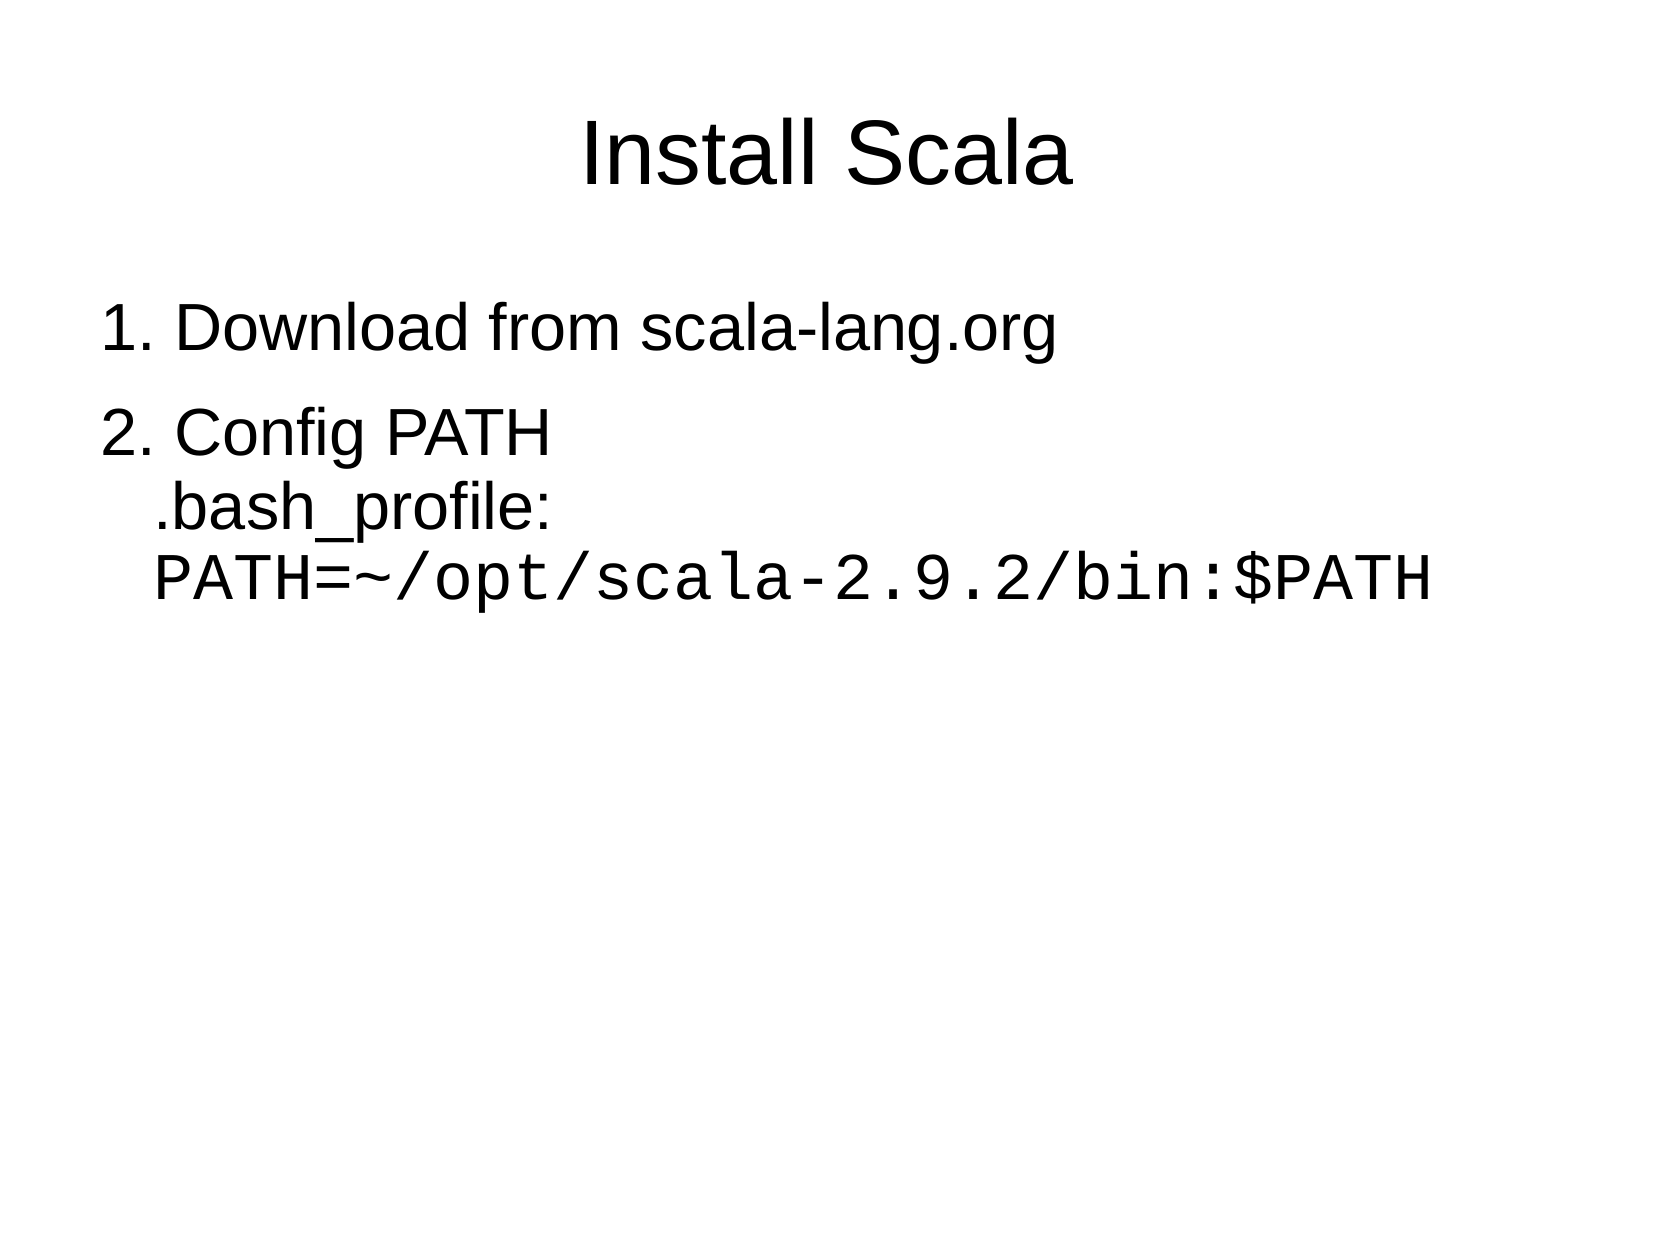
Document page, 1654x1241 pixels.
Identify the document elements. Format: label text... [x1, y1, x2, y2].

list Download from scala-lang.org Config PATH .bash_profile: PATH=~/opt/scala-2.9.2/bin:$PATH [82, 290, 1538, 1010]
title Install Scala [82, 49, 1571, 257]
